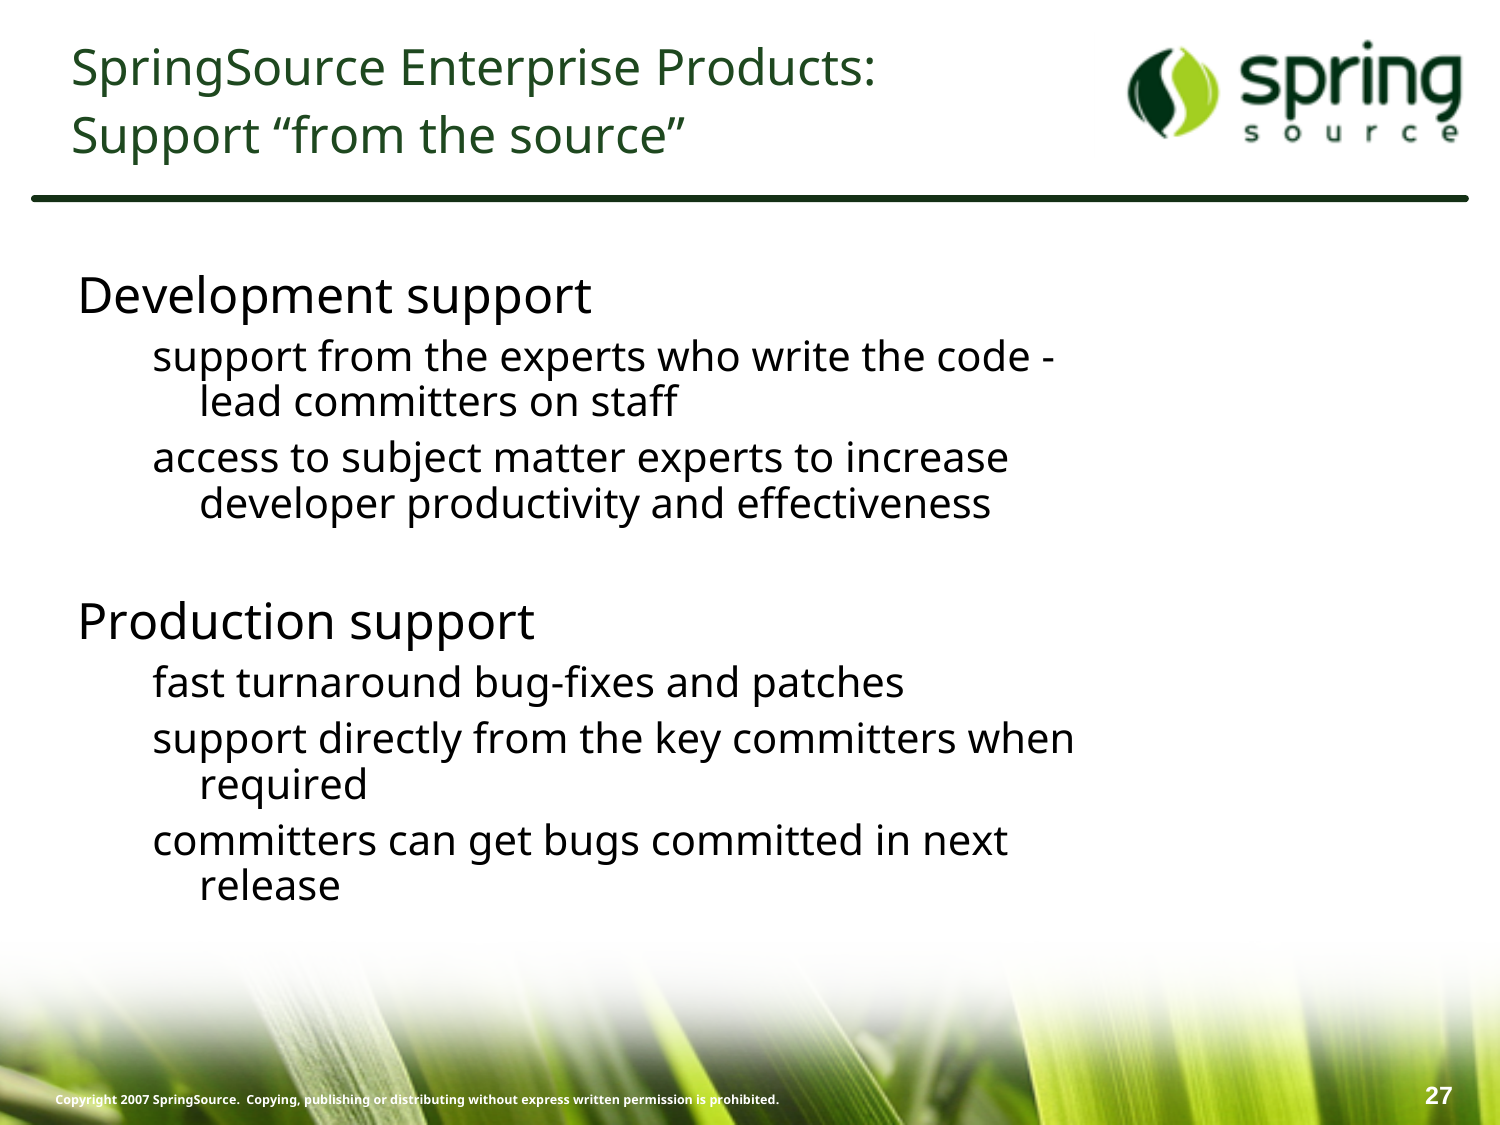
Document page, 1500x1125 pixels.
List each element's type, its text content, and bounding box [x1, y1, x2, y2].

picture [1093, 32, 1500, 158]
title SpringSource Enterprise Products: Support “from the source” [56, 13, 1089, 176]
picture [0, 941, 1500, 1125]
list Development support support from the experts who write the code - lead committers on staff access to subject matter experts to increase developer productivity and effectiveness Production support fast turnaround bug-fixes and patches support directly from the key committers when required committers can get bugs committed in next release [62, 262, 1100, 1051]
